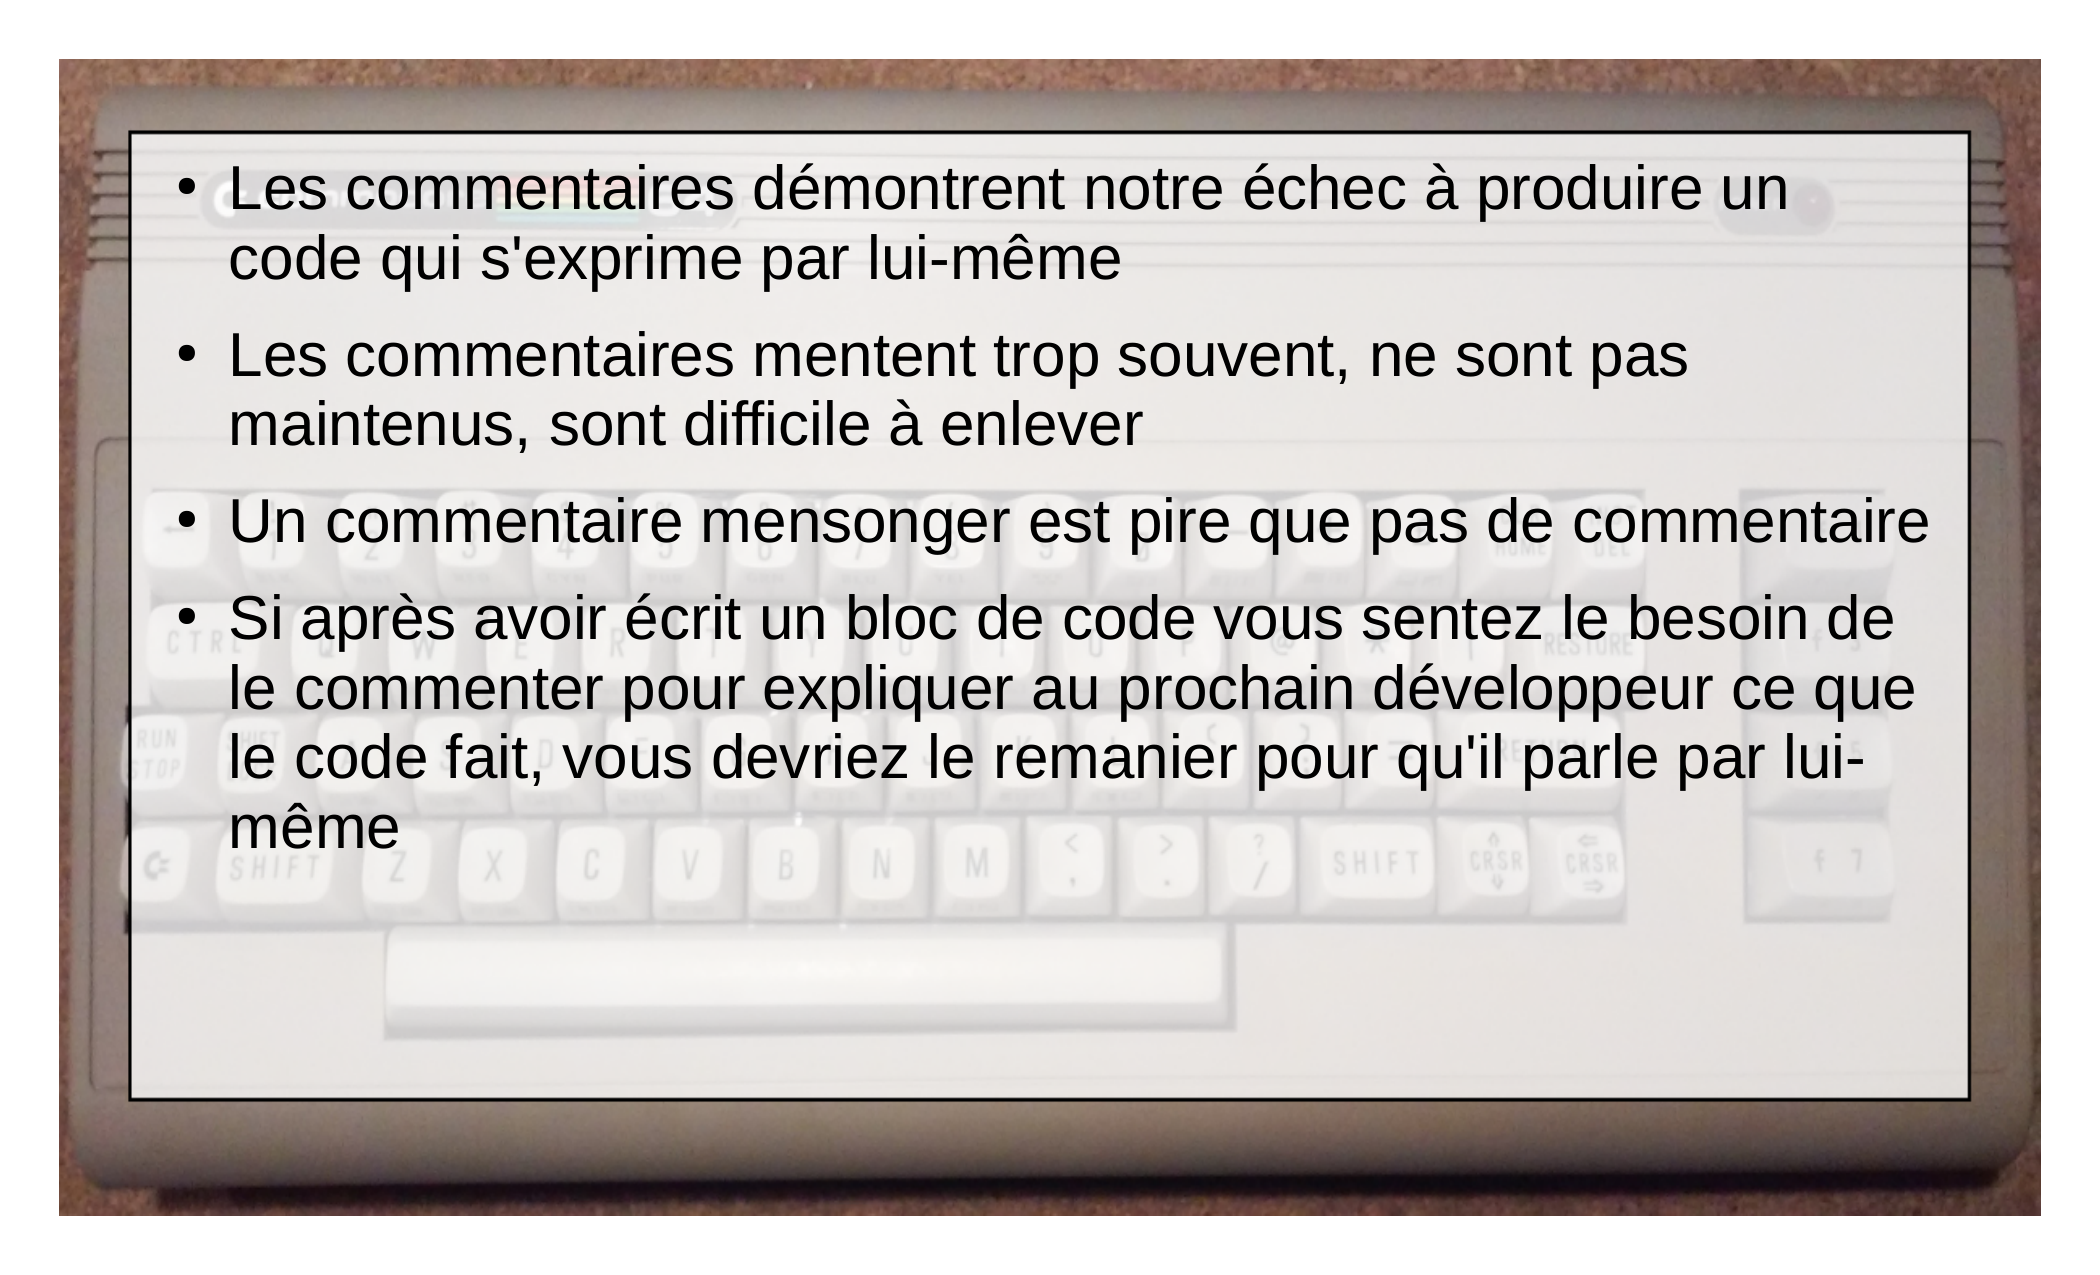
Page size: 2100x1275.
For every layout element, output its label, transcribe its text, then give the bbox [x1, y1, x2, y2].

list Les commentaires démontrent notre échec à produire un code qui s'exprime par lui-même Les commentaires mentent trop souvent, ne sont pas maintenus, sont difficile à enlever Un commentaire mensonger est pire que pas de commentaire Si après avoir écrit un bloc de code vous sentez le besoin de le commenter pour expliquer au prochain développeur ce que le code fait, vous devriez le remanier pour qu'il parle par lui-même [158, 153, 1942, 1094]
picture [59, 59, 2041, 1216]
